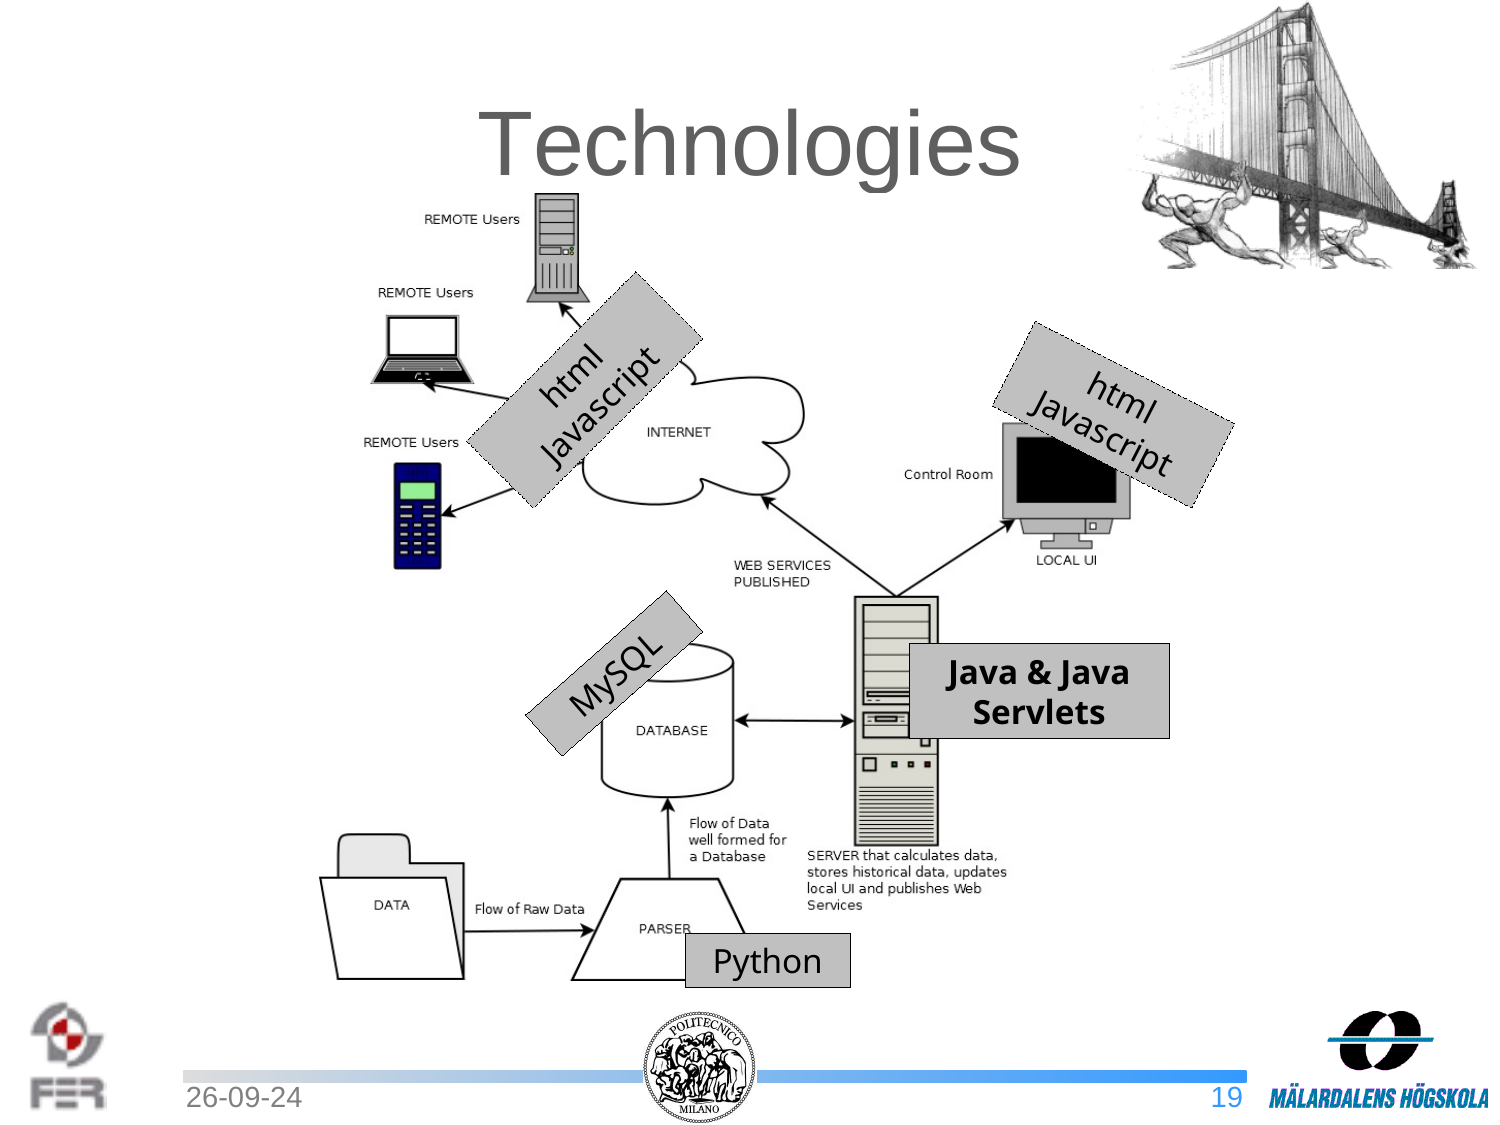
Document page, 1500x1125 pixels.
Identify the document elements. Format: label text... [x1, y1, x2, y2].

title Technologies [75, 45, 1122, 233]
picture [1454, 1091, 1459, 1108]
picture [1368, 1093, 1374, 1104]
picture [1435, 1096, 1441, 1104]
text_box html Javascript [466, 271, 703, 508]
picture [1269, 1011, 1488, 1108]
picture [643, 1011, 757, 1123]
text_box MySQL [525, 590, 703, 756]
text_box html Javascript [992, 321, 1235, 508]
text_box <numero> [1187, 1070, 1258, 1114]
picture [29, 987, 107, 1125]
text_box 13-10-31 [171, 1070, 396, 1114]
text_box Python [685, 933, 851, 988]
picture [319, 0, 1477, 981]
text_box Java & Java Servlets [909, 643, 1170, 739]
